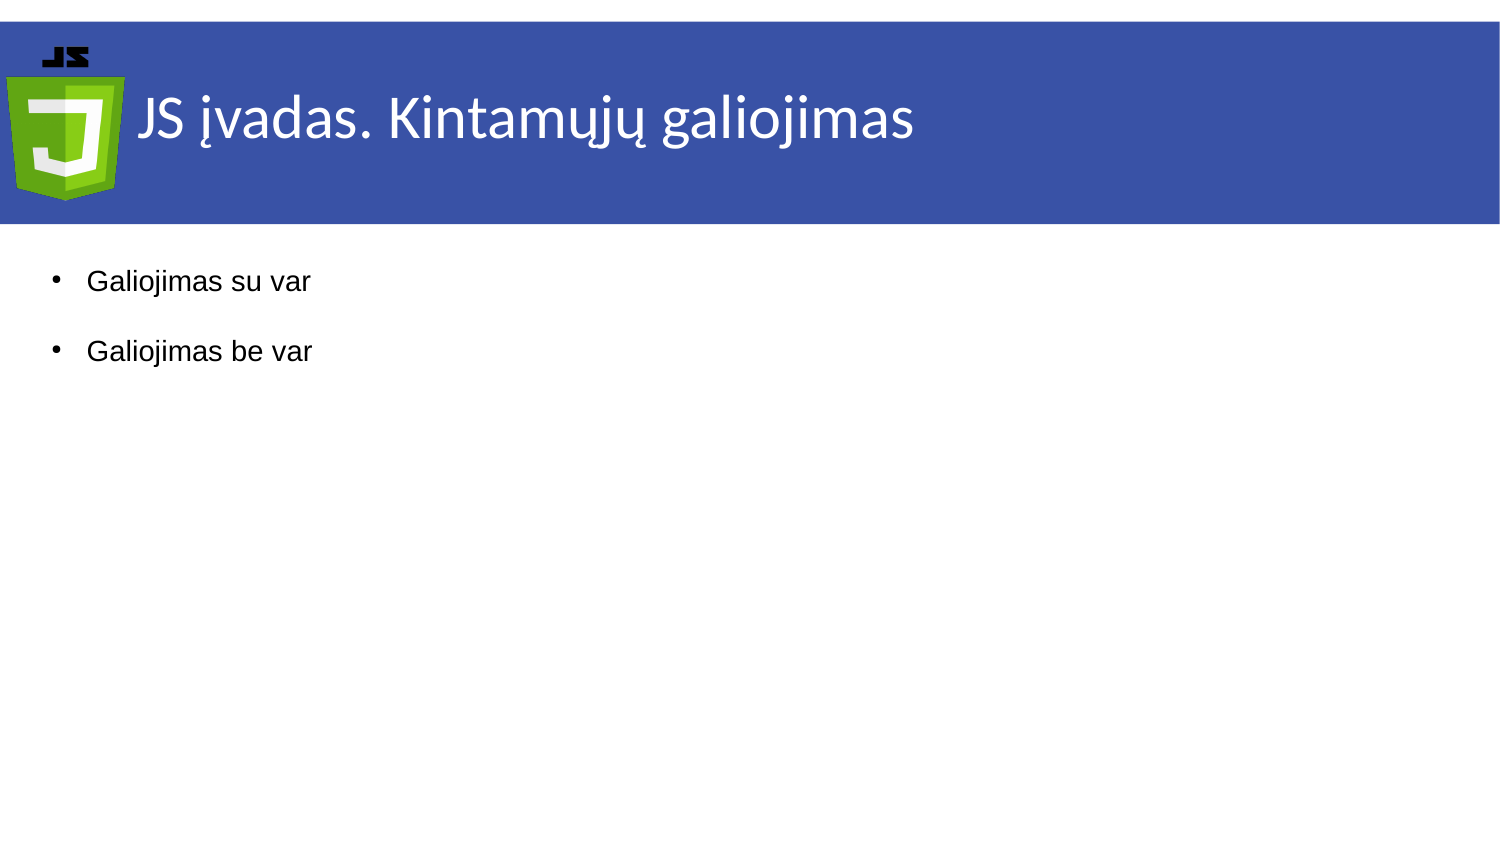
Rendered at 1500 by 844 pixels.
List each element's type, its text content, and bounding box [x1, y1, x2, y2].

picture [5, 46, 125, 201]
title JS įvadas. Kintamųjų galiojimas [125, 72, 1500, 167]
text_box Galiojimas su var Galiojimas be var [36, 247, 1389, 789]
